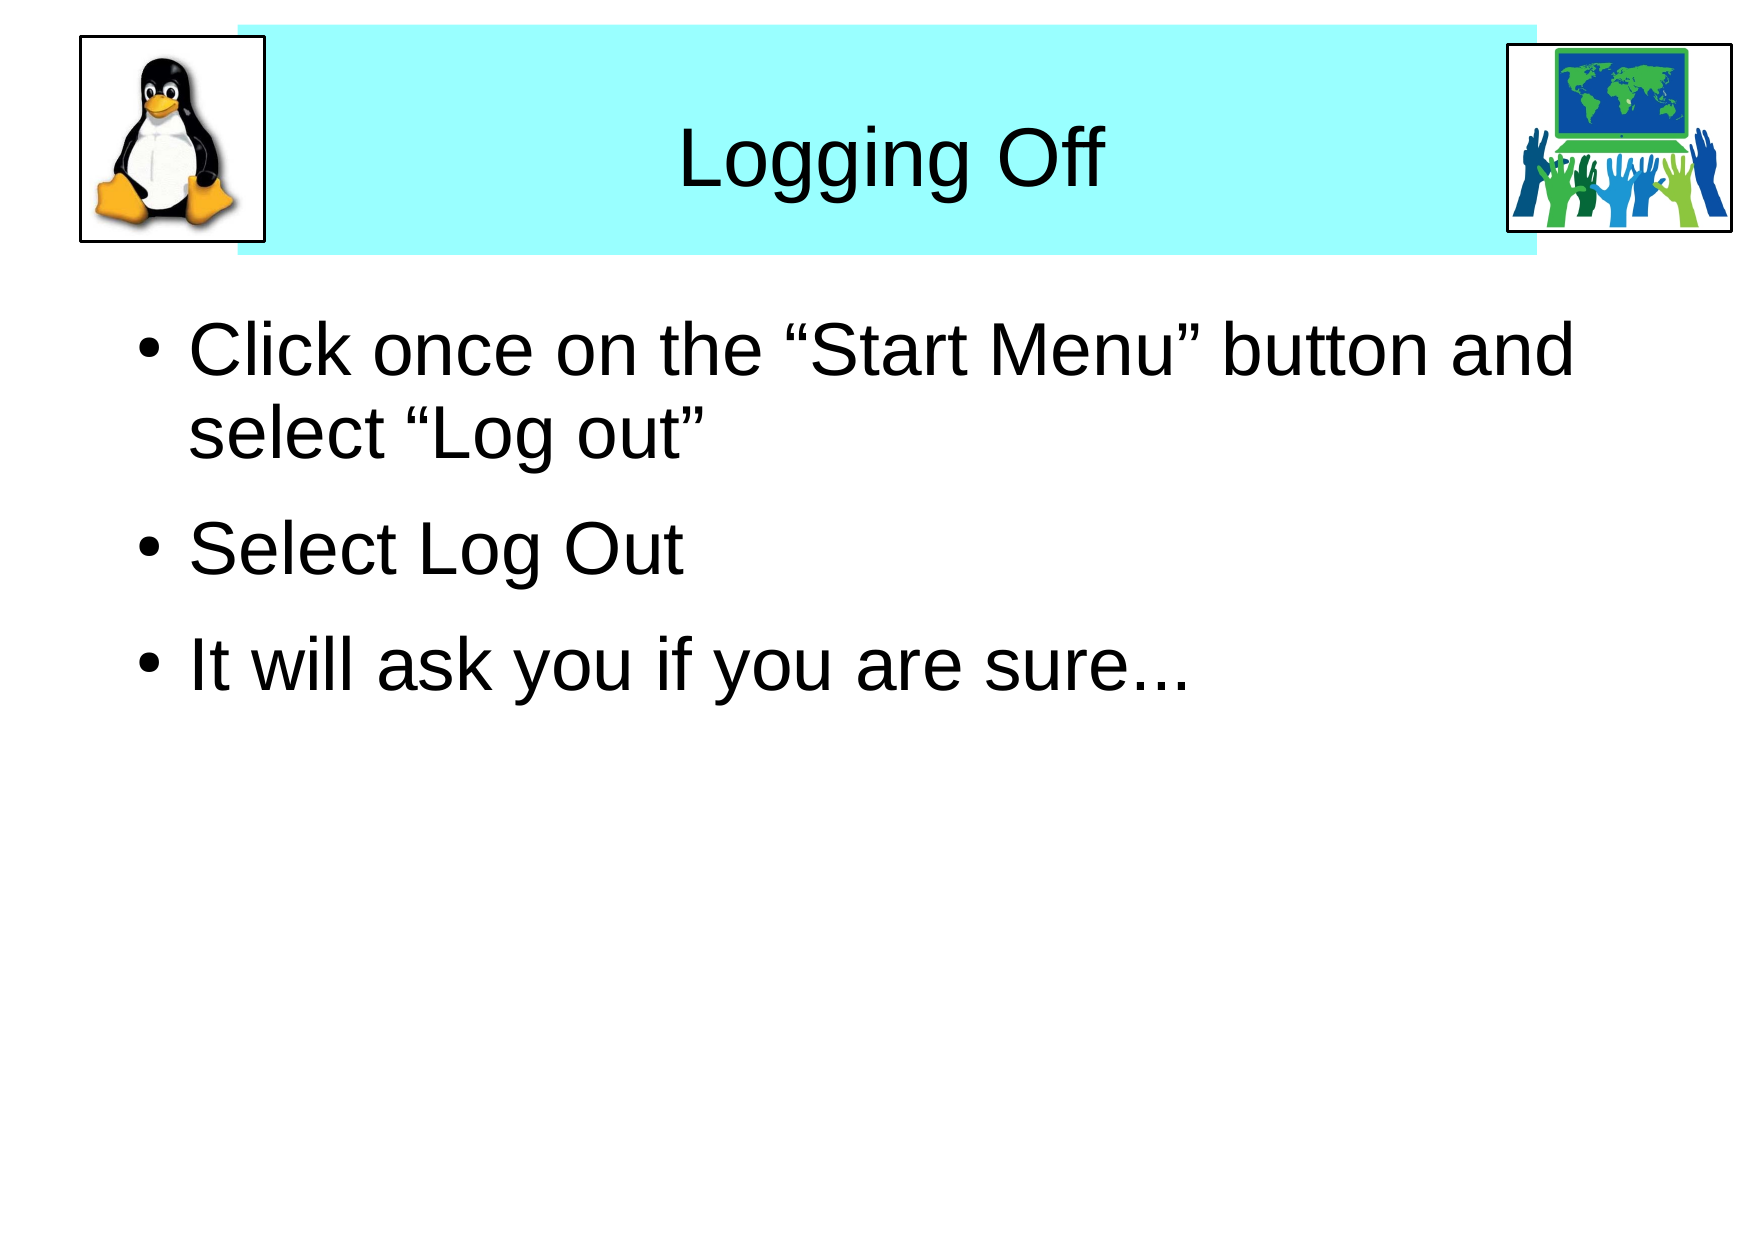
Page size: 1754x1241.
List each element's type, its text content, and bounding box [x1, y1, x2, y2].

picture [82, 38, 263, 240]
picture [1509, 46, 1730, 230]
list Click once on the “Start Menu” button and select “Log out” Select Log Out It will ask you if you are sure... [118, 306, 1604, 1060]
title Logging Off [254, 95, 1530, 220]
